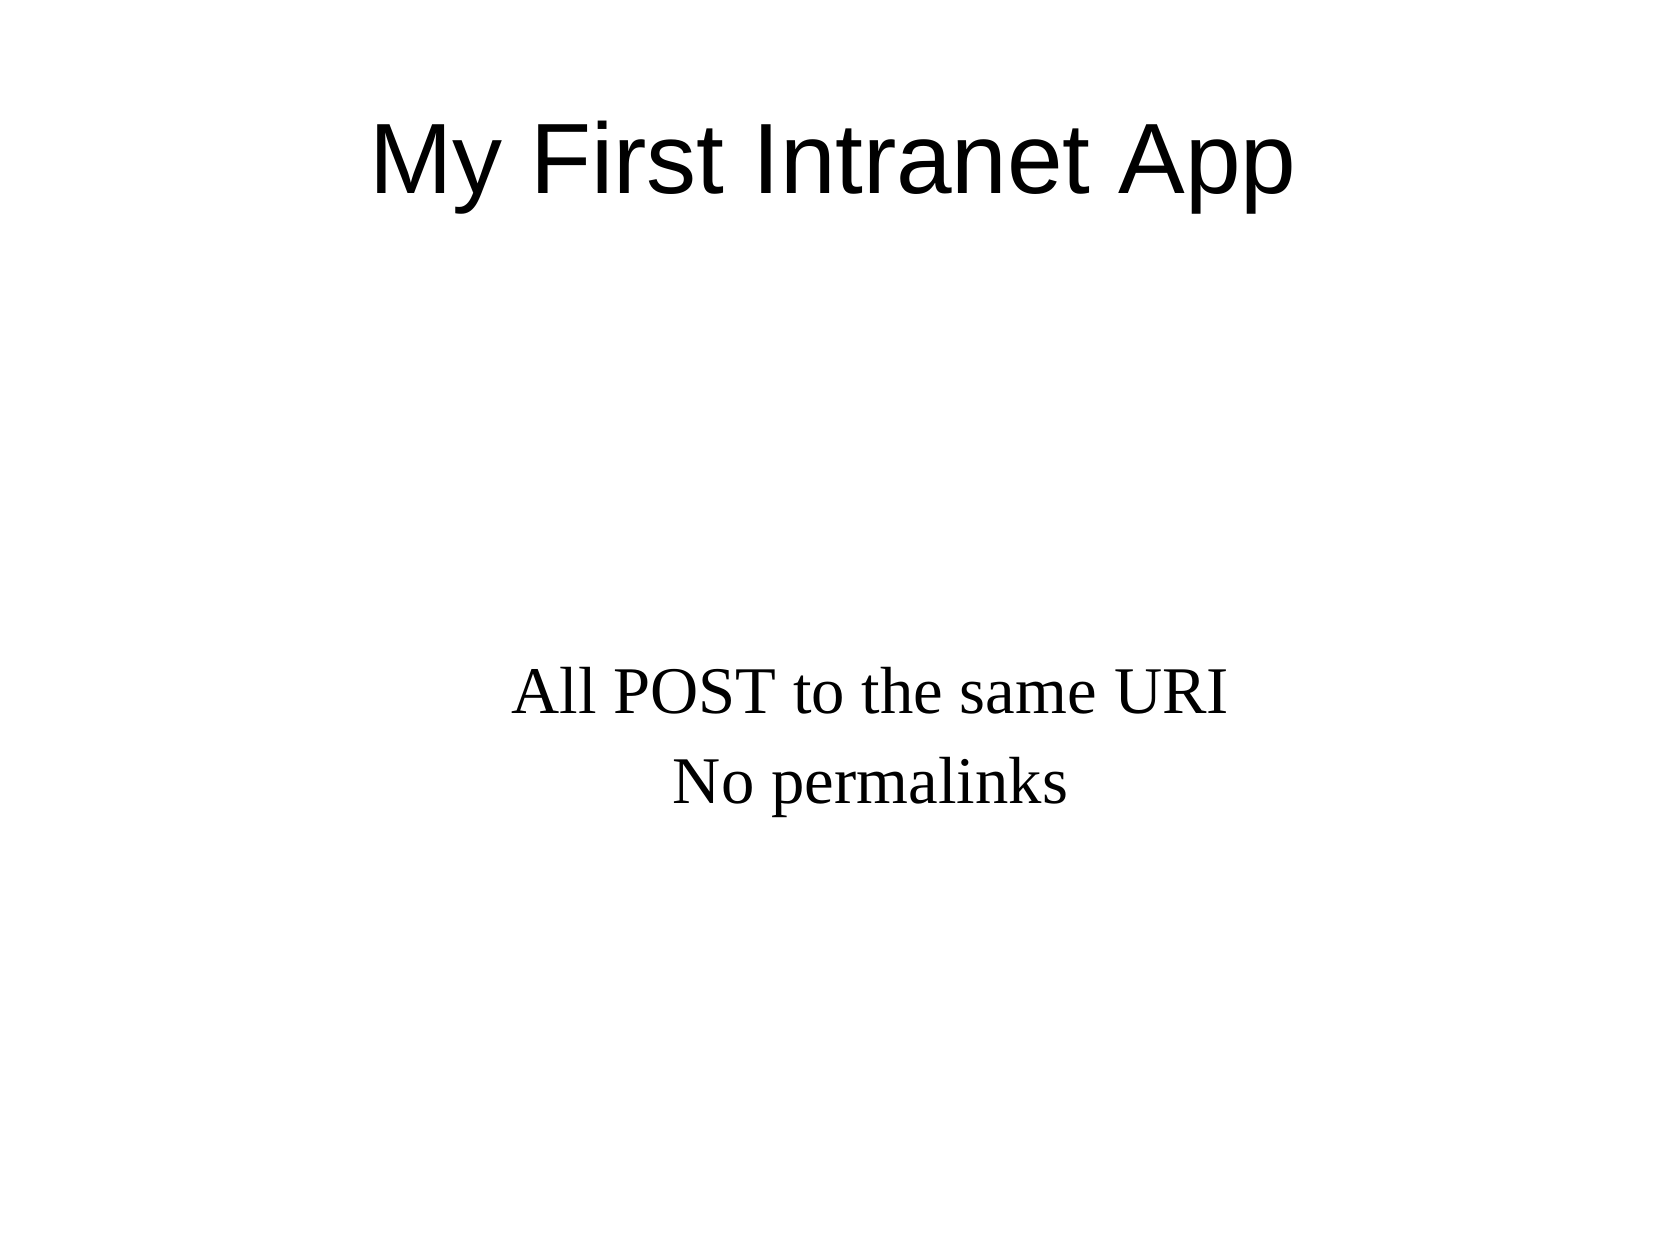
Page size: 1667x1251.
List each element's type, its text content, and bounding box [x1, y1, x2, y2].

subtitle All POST to the same URI No permalinks [124, 368, 1542, 1104]
title My First Intranet App [124, 103, 1542, 328]
